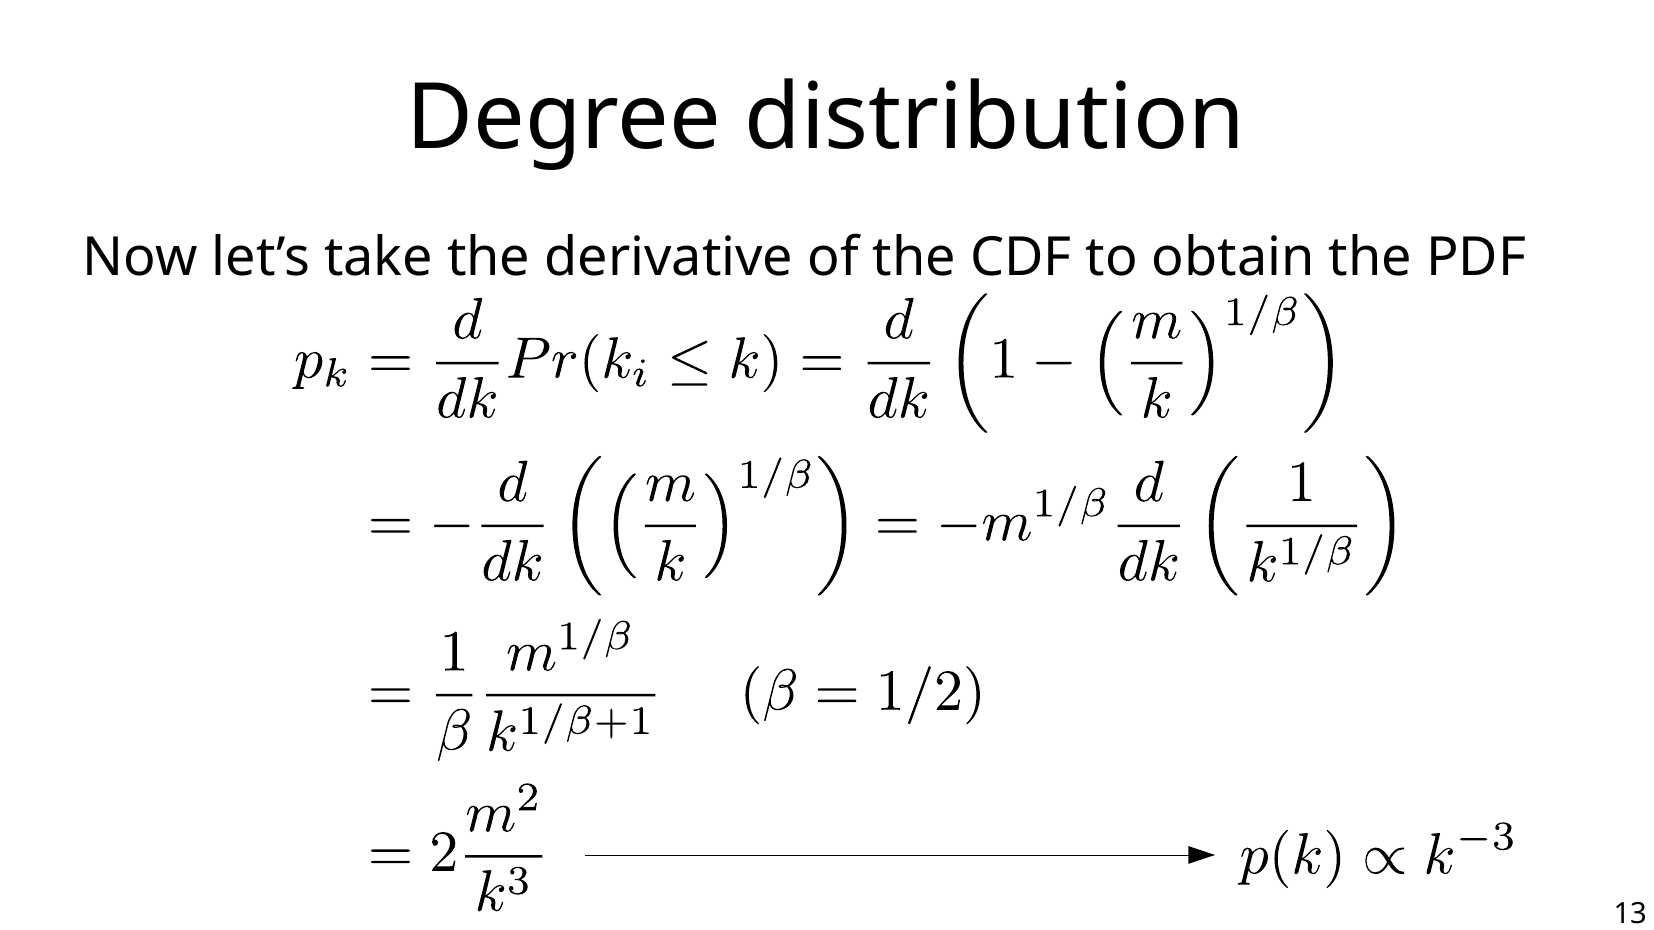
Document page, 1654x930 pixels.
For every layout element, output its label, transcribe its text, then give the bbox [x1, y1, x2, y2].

text_box [291, 293, 1516, 912]
list Now let’s take the derivative of the CDF to obtain the PDF [82, 217, 1571, 301]
title Degree distribution [82, 1, 1571, 217]
